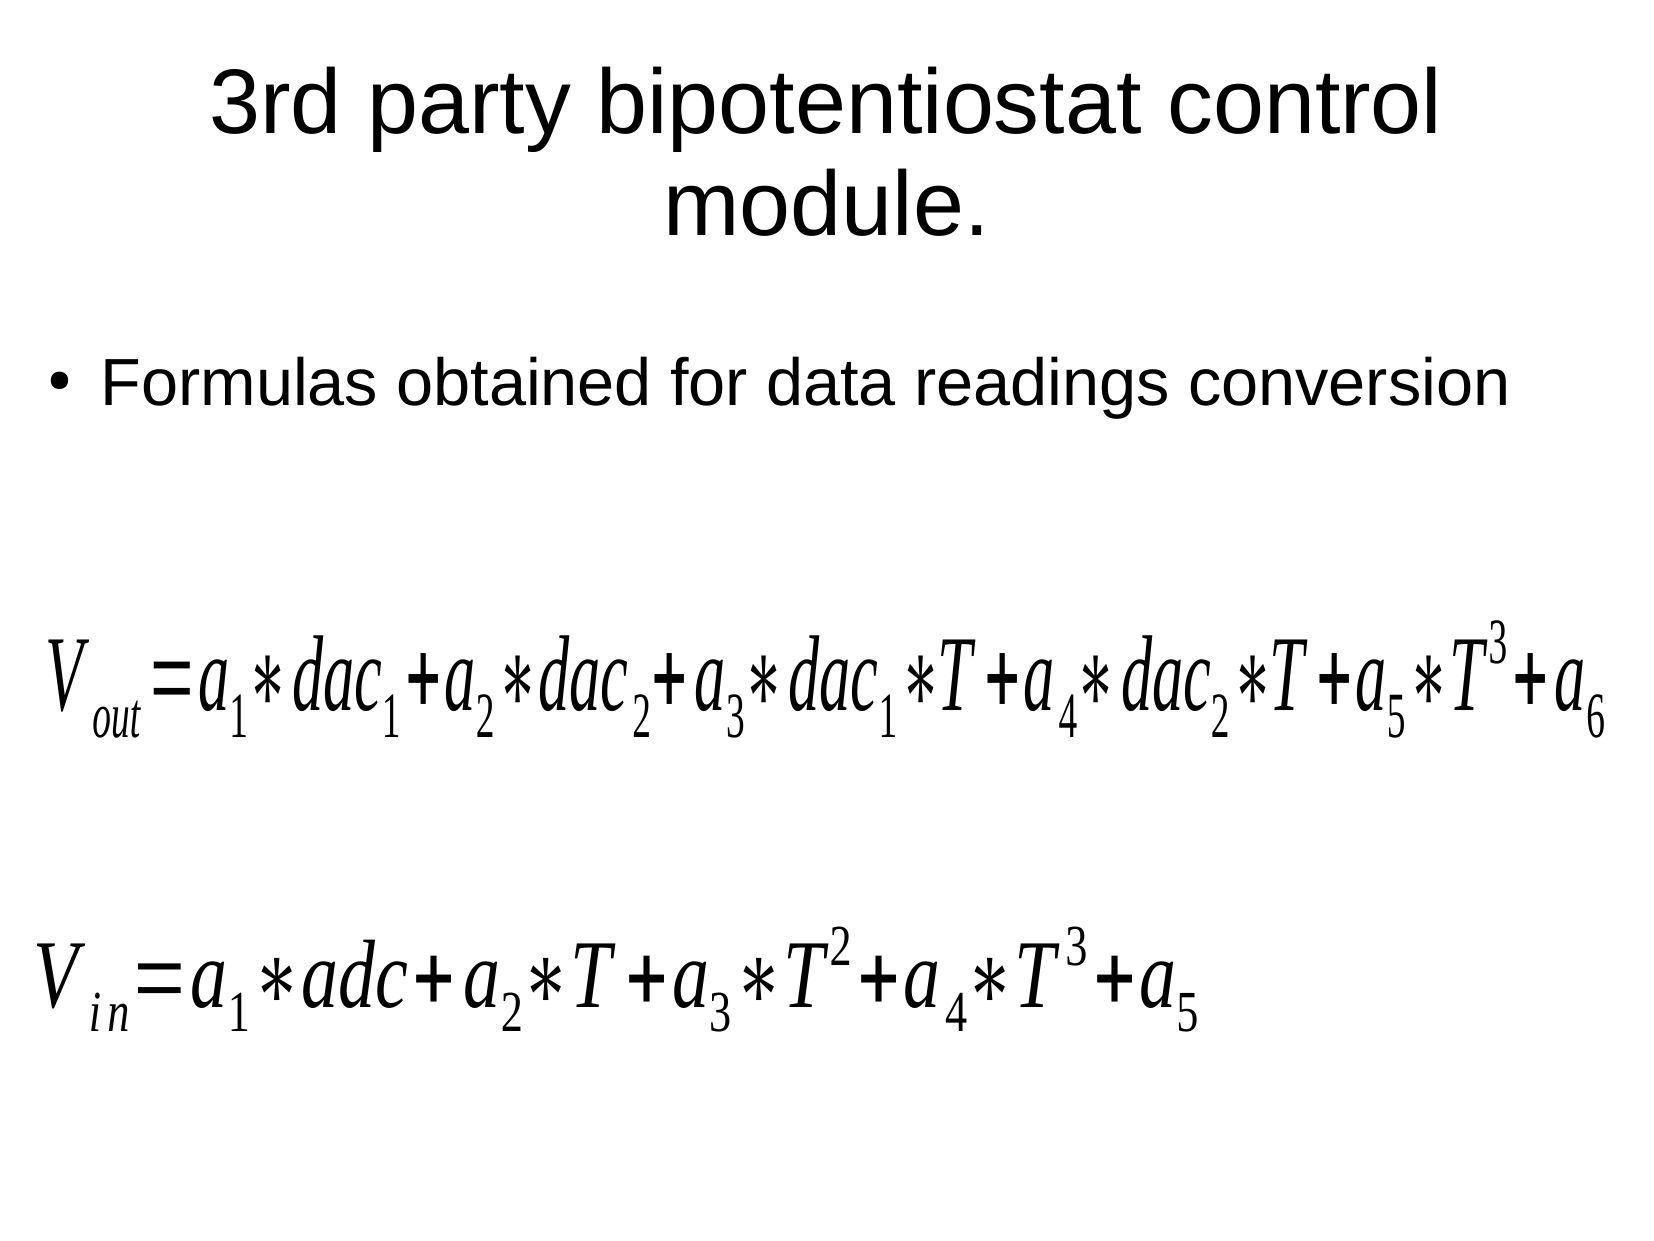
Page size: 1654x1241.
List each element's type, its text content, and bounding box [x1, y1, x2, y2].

chart [30, 602, 1621, 753]
list Formulas obtained for data readings conversion [30, 345, 1591, 496]
title 3rd party bipotentiostat control module. [82, 49, 1571, 257]
chart [15, 910, 1201, 1046]
